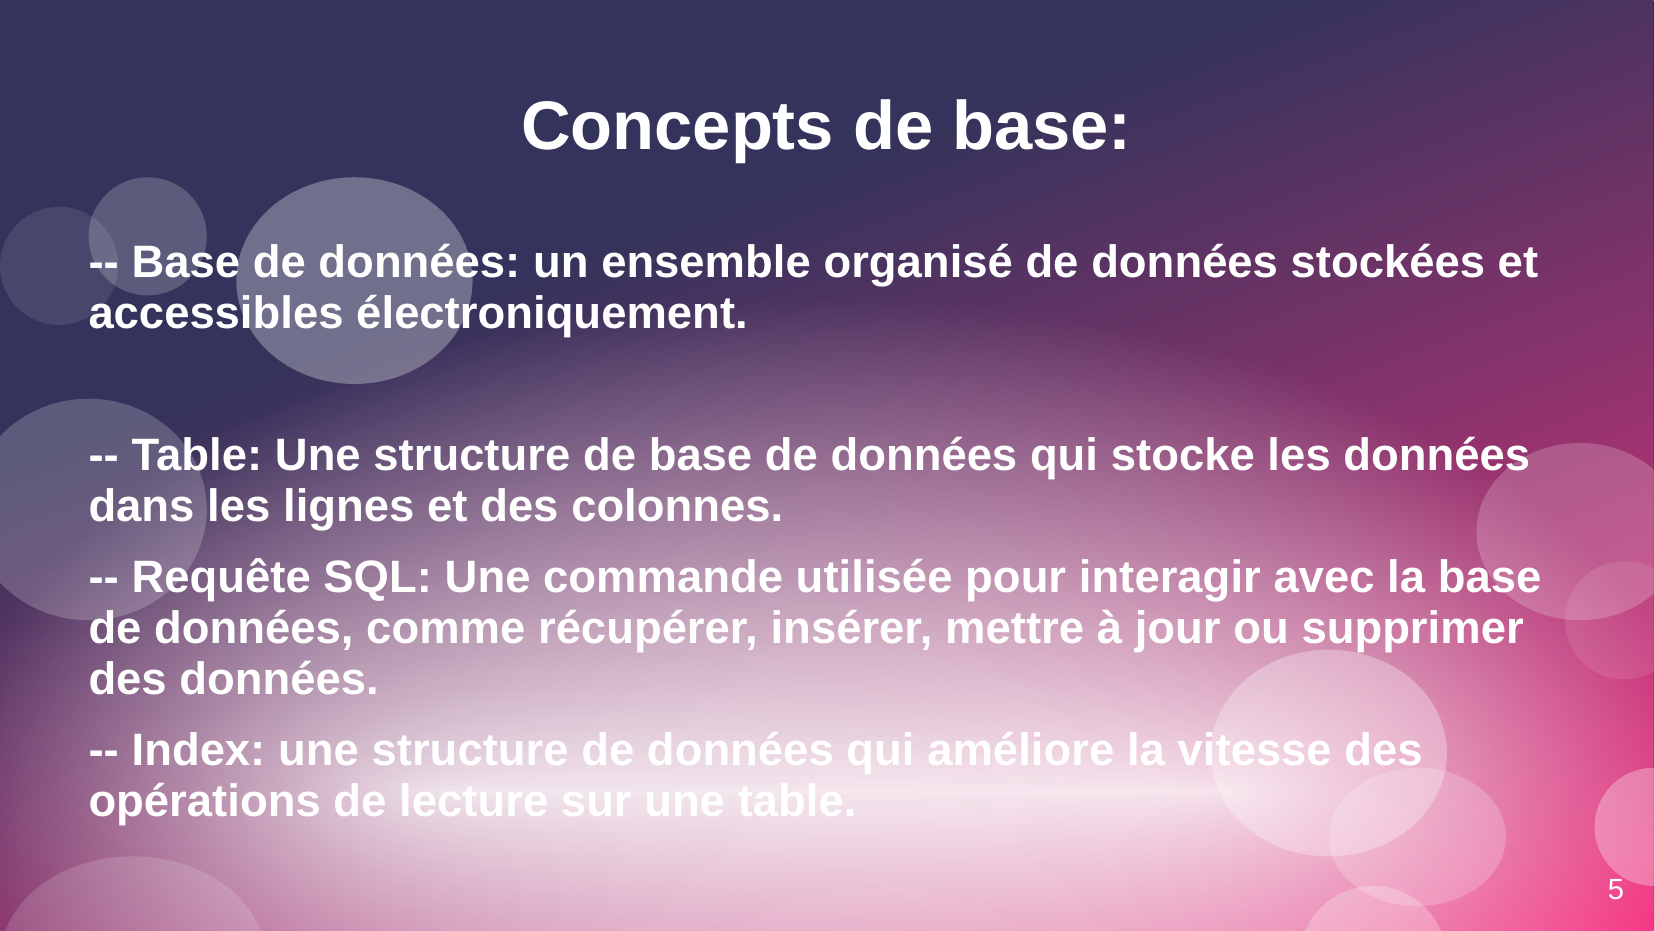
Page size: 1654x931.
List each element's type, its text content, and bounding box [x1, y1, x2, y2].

title Concepts de base: [88, 44, 1565, 207]
list -- Base de données: un ensemble organisé de données stockées et accessibles électroniquement. -- Table: Une structure de base de données qui stocke les données dans les lignes et des colonnes. -- Requête SQL: Une commande utilisée pour interagir avec la base de données, comme récupérer, insérer, mettre à jour ou supprimer des données. -- Index: une structure de données qui améliore la vitesse des opérations de lecture sur une table. [88, 236, 1565, 827]
